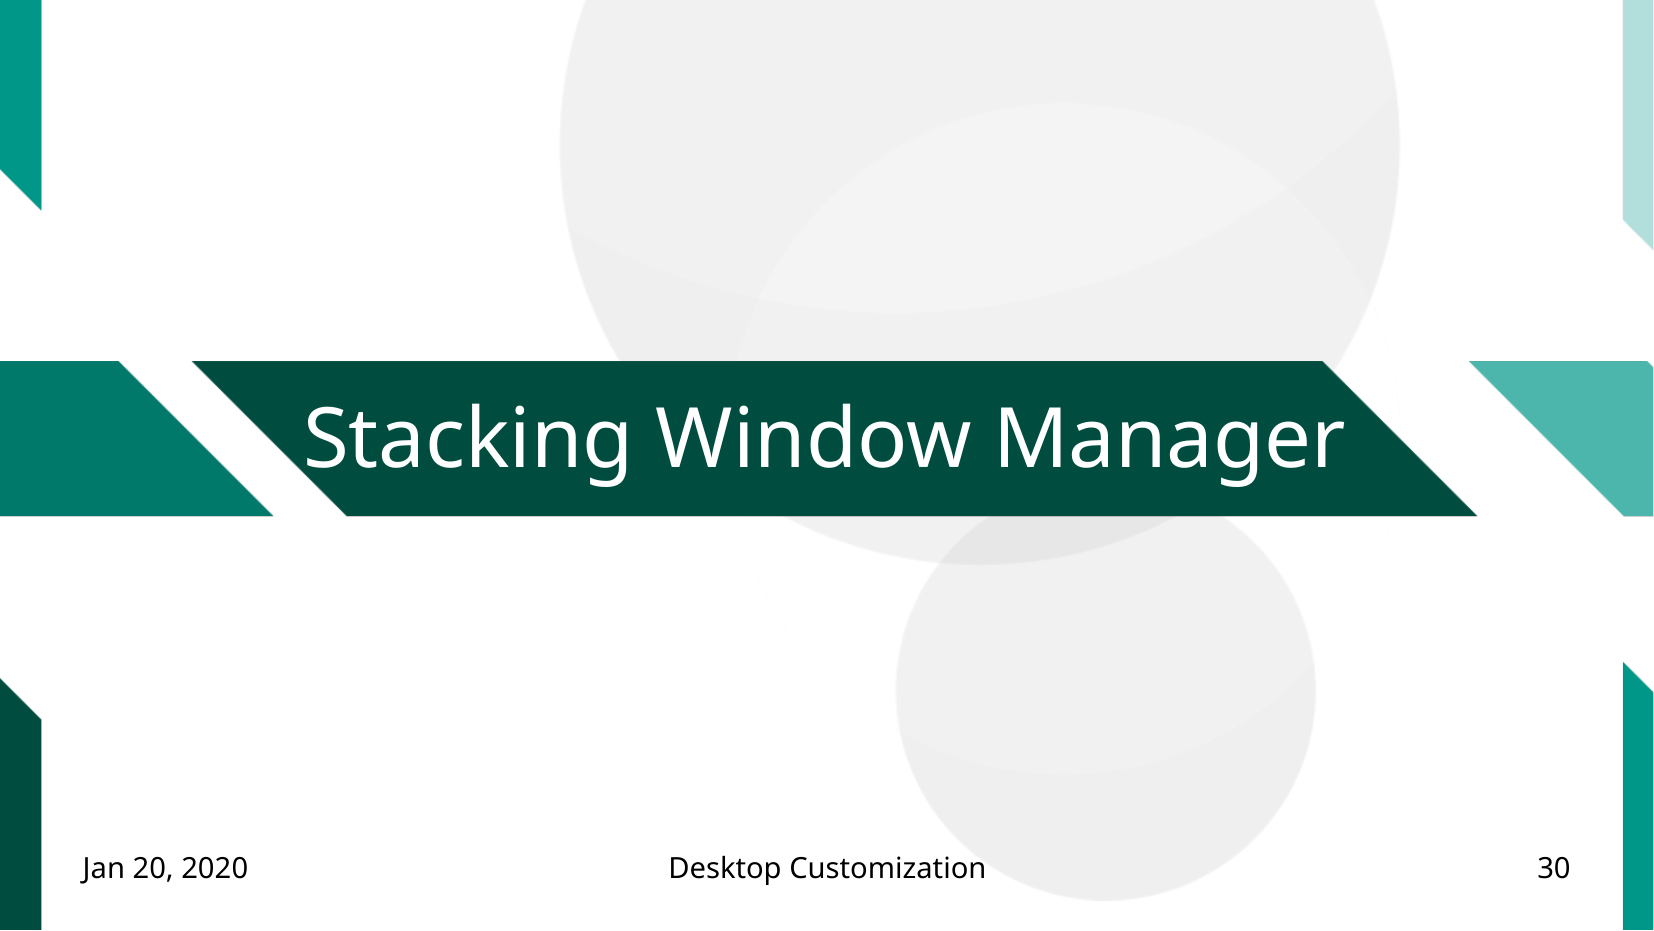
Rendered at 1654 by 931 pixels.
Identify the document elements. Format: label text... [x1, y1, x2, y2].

picture [0, 0, 1654, 930]
title Stacking Window Manager [82, 360, 1568, 511]
